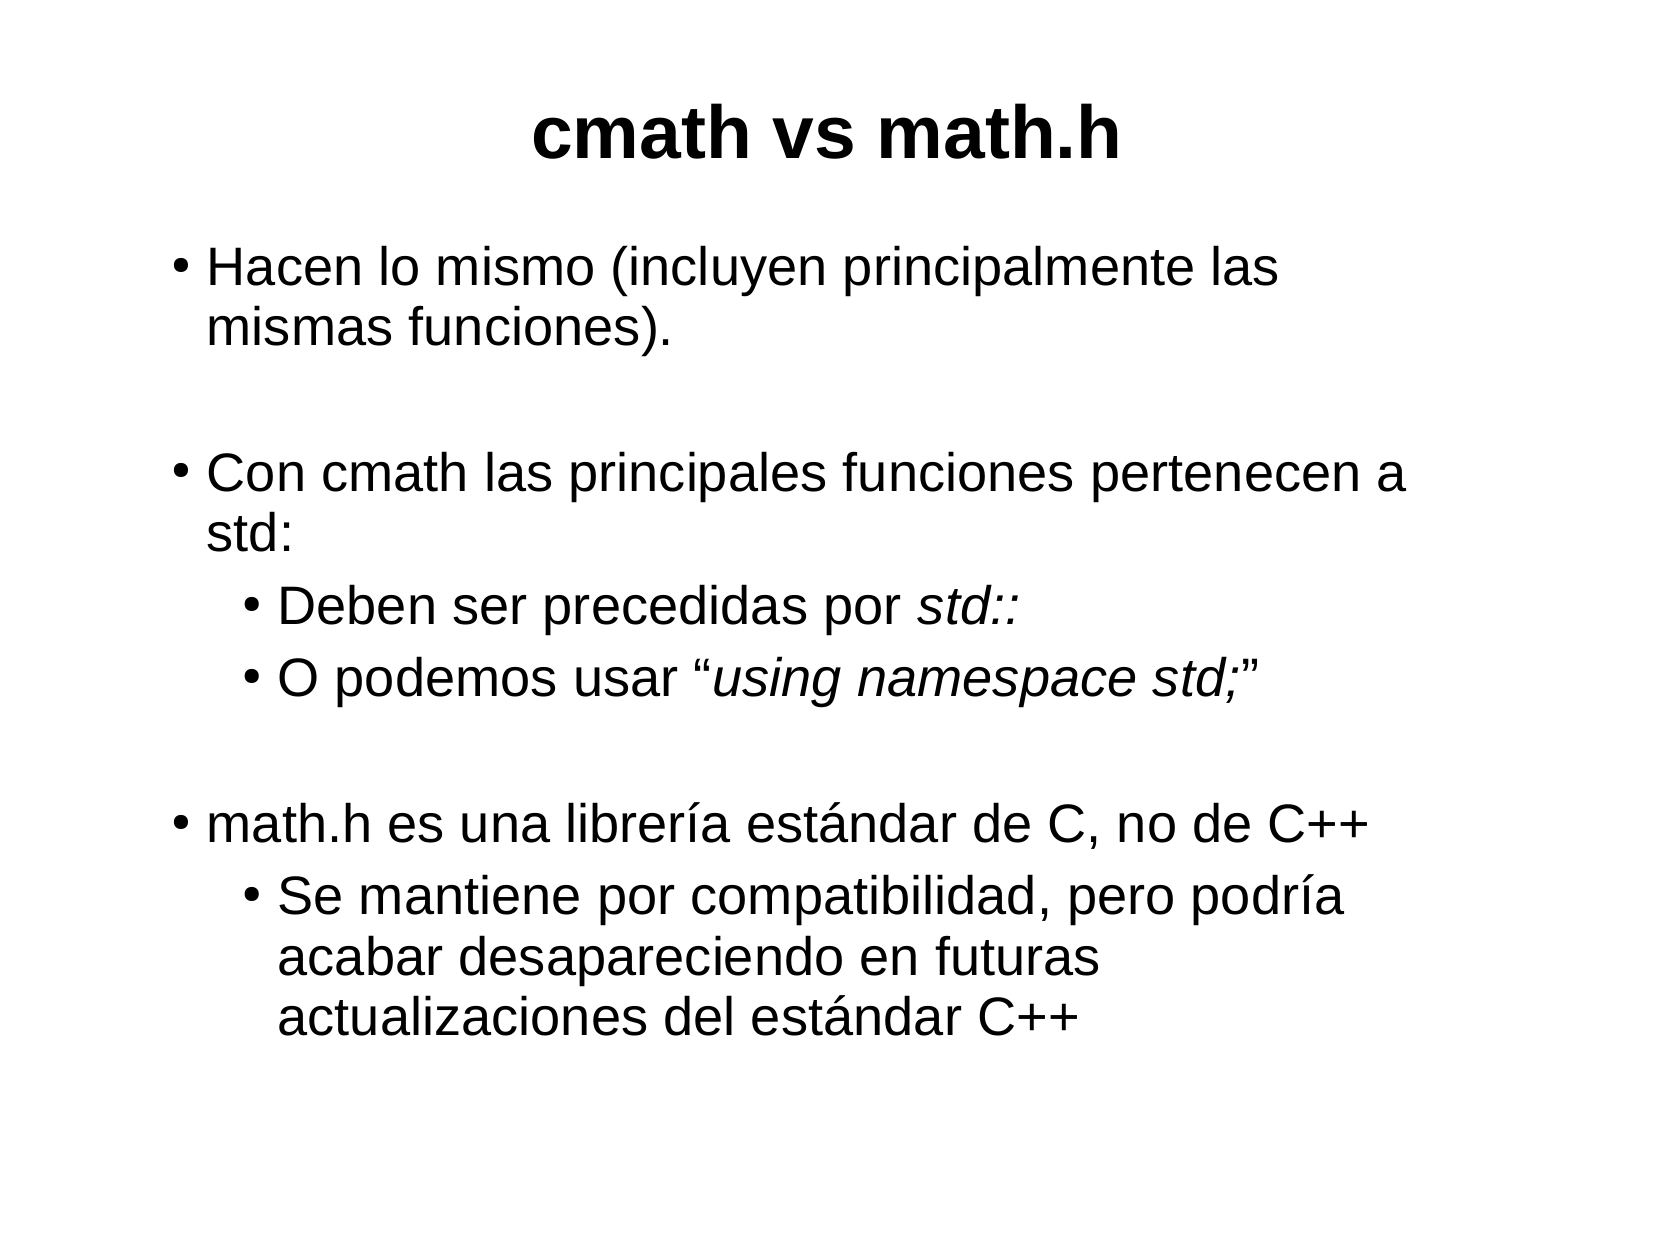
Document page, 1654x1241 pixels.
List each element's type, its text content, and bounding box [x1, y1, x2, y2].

subtitle Hacen lo mismo (incluyen principalmente las mismas funciones). Con cmath las principales funciones pertenecen a std: Deben ser precedidas por std:: O podemos usar “using namespace std;” math.h es una librería estándar de C, no de C++ Se mantiene por compatibilidad, pero podría acabar desapareciendo en futuras actualizaciones del estándar C++ [171, 236, 1483, 1126]
title cmath vs math.h [82, 29, 1571, 237]
